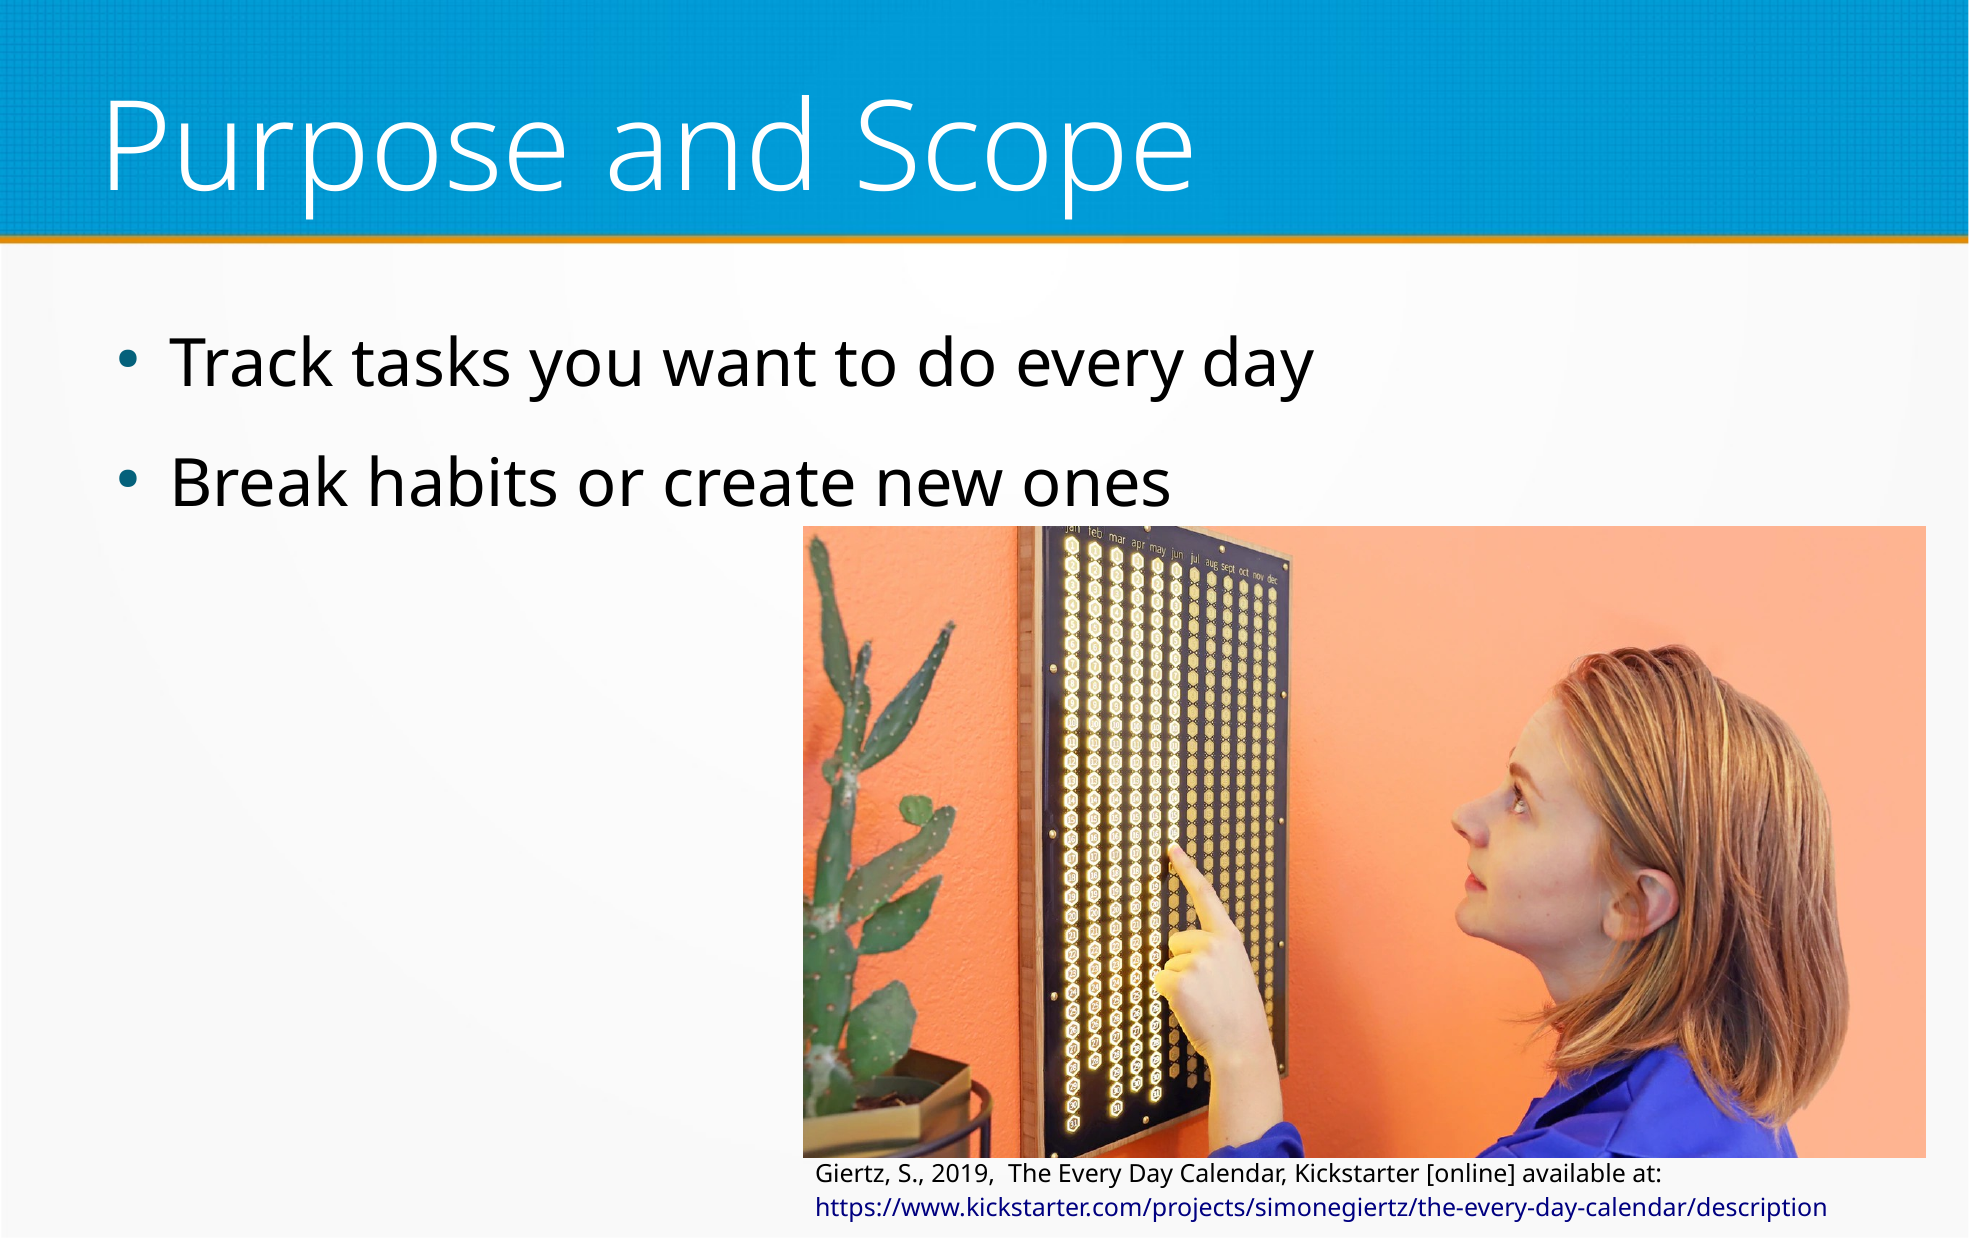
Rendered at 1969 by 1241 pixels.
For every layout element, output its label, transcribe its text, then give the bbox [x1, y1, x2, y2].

text_box Giertz, S., 2019, The Every Day Calendar, Kickstarter [online] available at: https://www.kickstarter.com/projects/simonegiertz/the-every-day-calendar/description [809, 1154, 1908, 1225]
picture [0, 233, 1969, 1241]
list Track tasks you want to do every day Break habits or create new ones [98, 315, 1861, 1081]
title Purpose and Scope [98, 19, 1870, 227]
